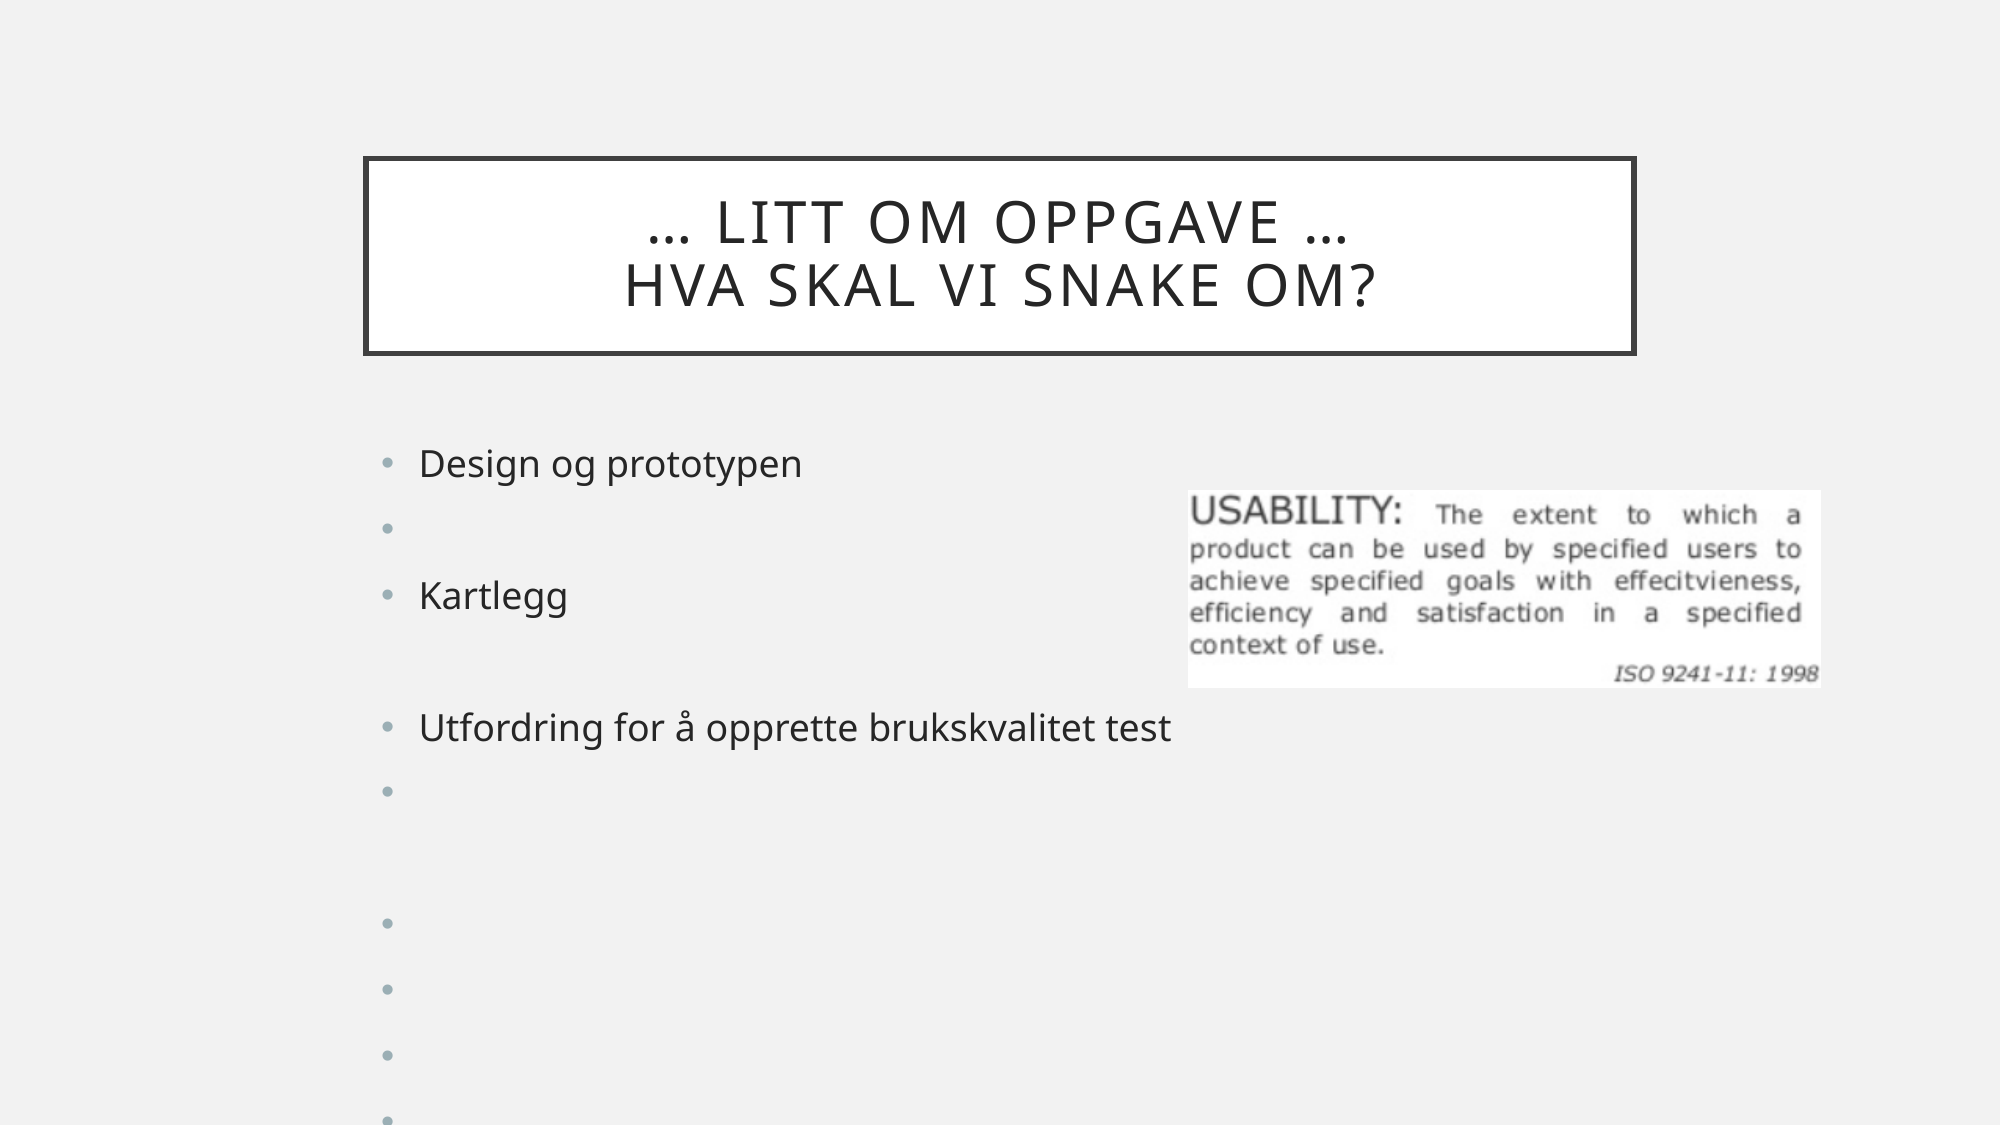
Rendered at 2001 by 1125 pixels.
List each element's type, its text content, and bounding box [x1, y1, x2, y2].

list Design og prototypen Kartlegg Utfordring for å opprette brukskvalitet test [366, 432, 1634, 942]
picture [1188, 490, 1821, 688]
title … litt om oppgave … hva skal vi snake om? [366, 158, 1634, 354]
